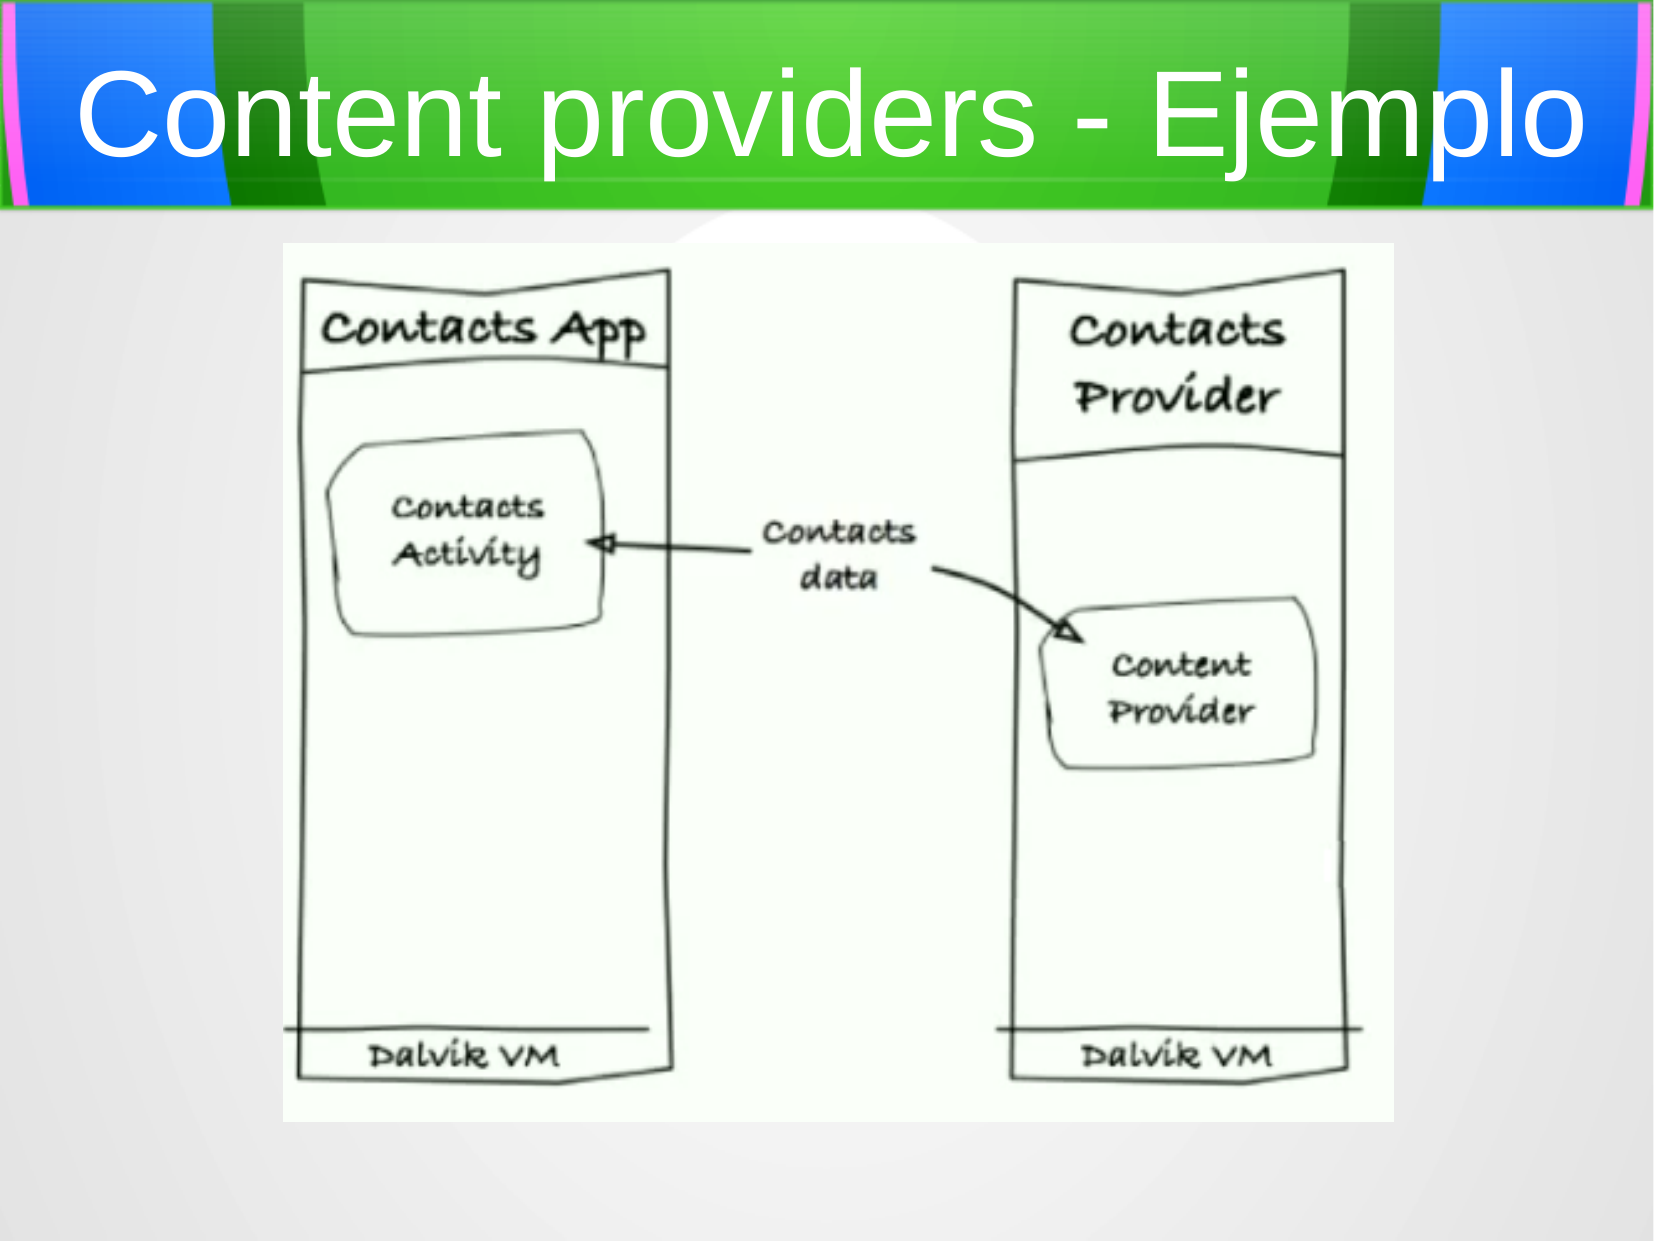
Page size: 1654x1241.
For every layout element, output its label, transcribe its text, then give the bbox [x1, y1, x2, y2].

title Content providers - Ejemplo [11, 45, 1654, 183]
picture [0, 0, 1654, 1241]
